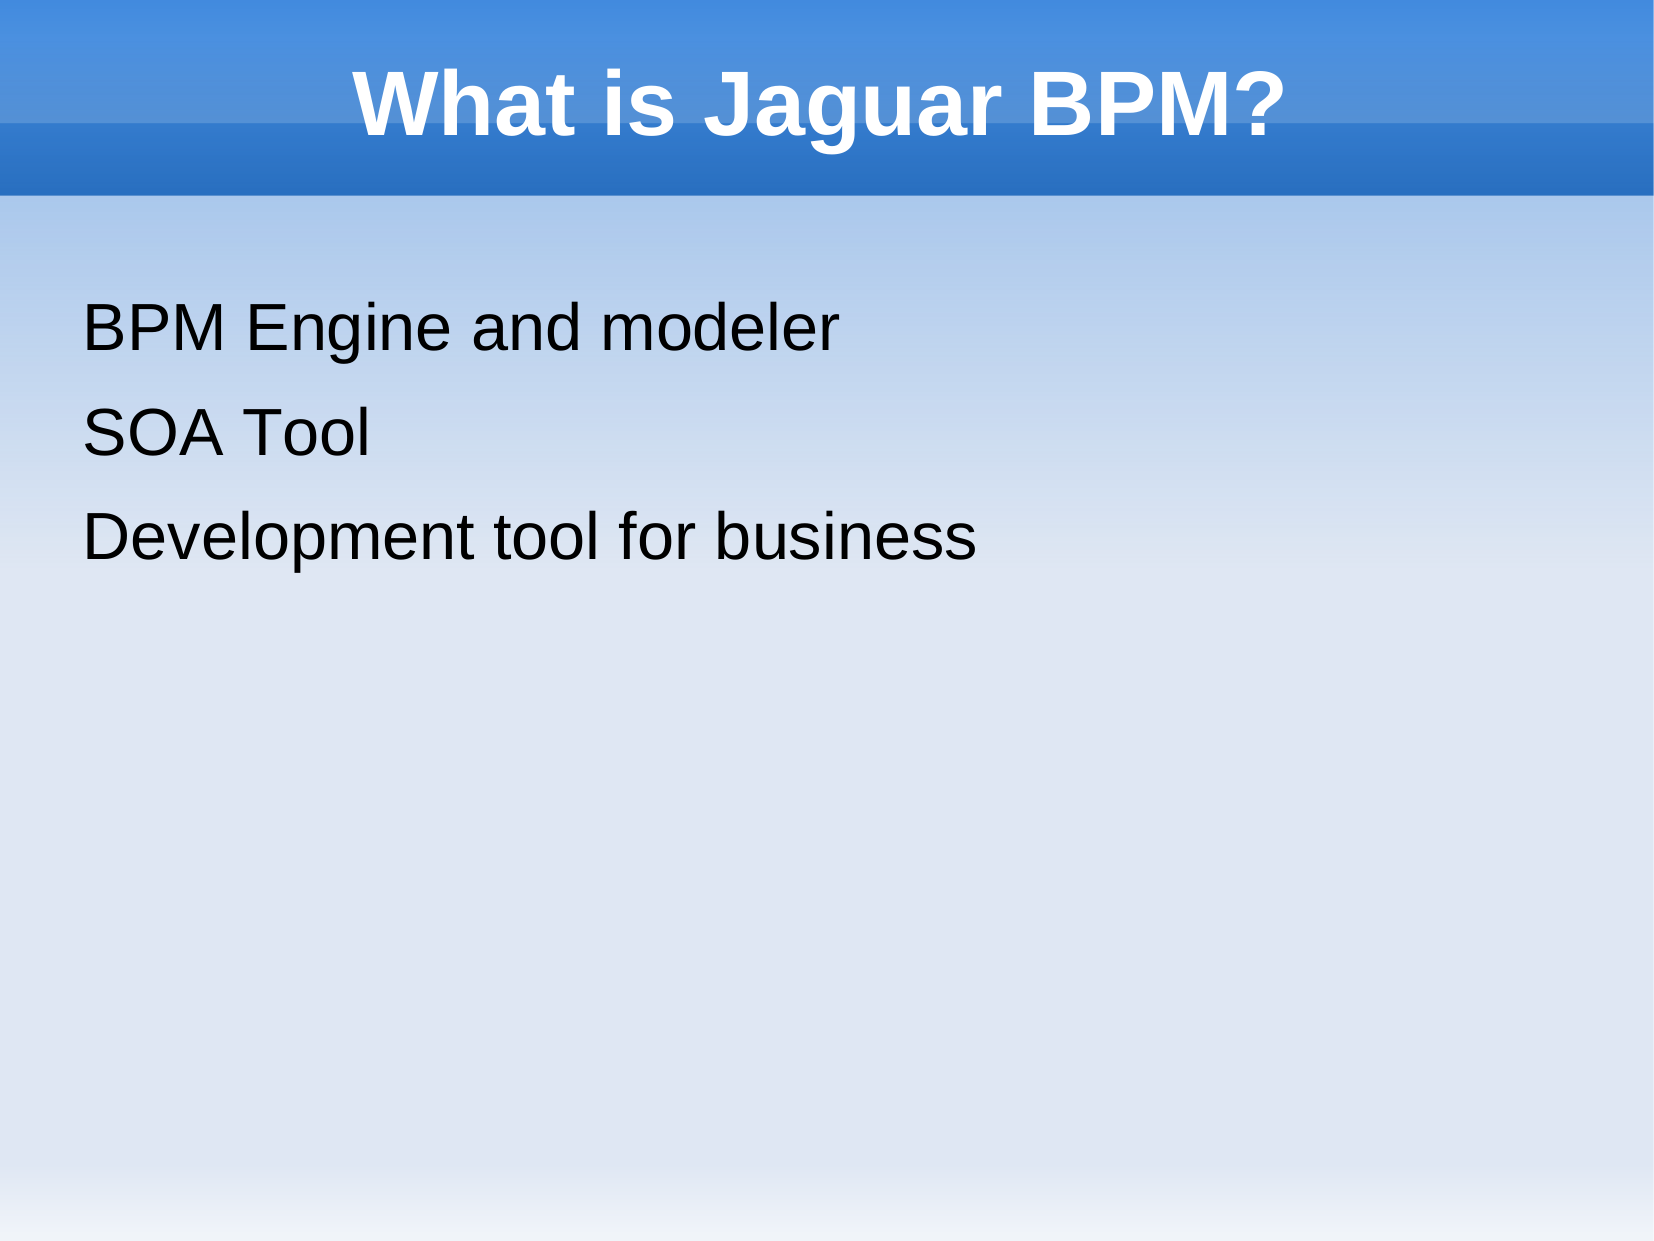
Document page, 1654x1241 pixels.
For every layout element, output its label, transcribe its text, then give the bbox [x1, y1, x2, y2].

picture [0, 0, 1654, 1241]
list BPM Engine and modeler SOA Tool Development tool for business [82, 290, 1571, 1109]
title What is Jaguar BPM? [76, 0, 1565, 208]
